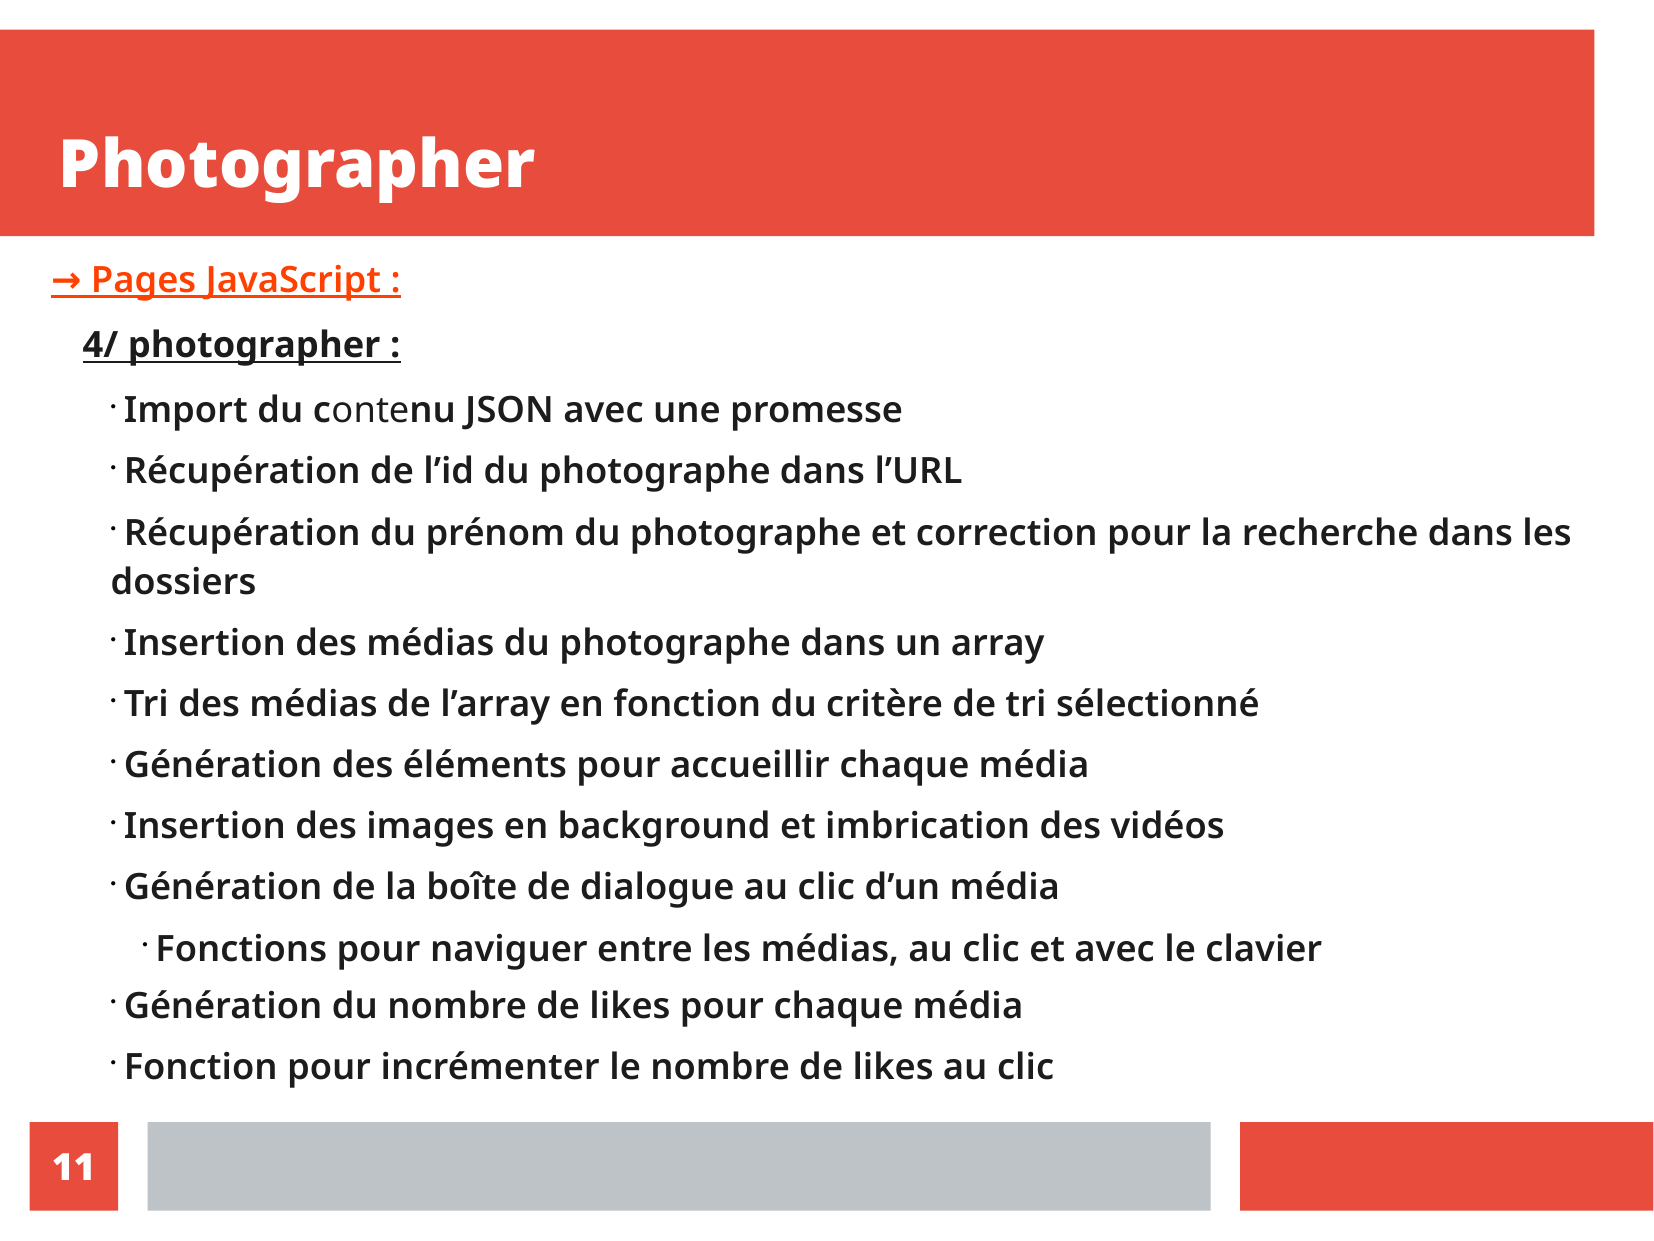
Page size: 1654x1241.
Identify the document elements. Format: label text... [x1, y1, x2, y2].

list → Pages JavaScript : 4/ photographer : Import du contenu JSON avec une promesse Récupération de l’id du photographe dans l’URL Récupération du prénom du photographe et correction pour la recherche dans les dossiers Insertion des médias du photographe dans un array Tri des médias de l’array en fonction du critère de tri sélectionné Génération des éléments pour accueillir chaque média Insertion des images en background et imbrication des vidéos Génération de la boîte de dialogue au clic d’un média Fonctions pour naviguer entre les médias, au clic et avec le clavier Génération du nombre de likes pour chaque média Fonction pour incrémenter le nombre de likes au clic [47, 253, 1607, 1099]
title Photographer [59, 59, 1595, 207]
